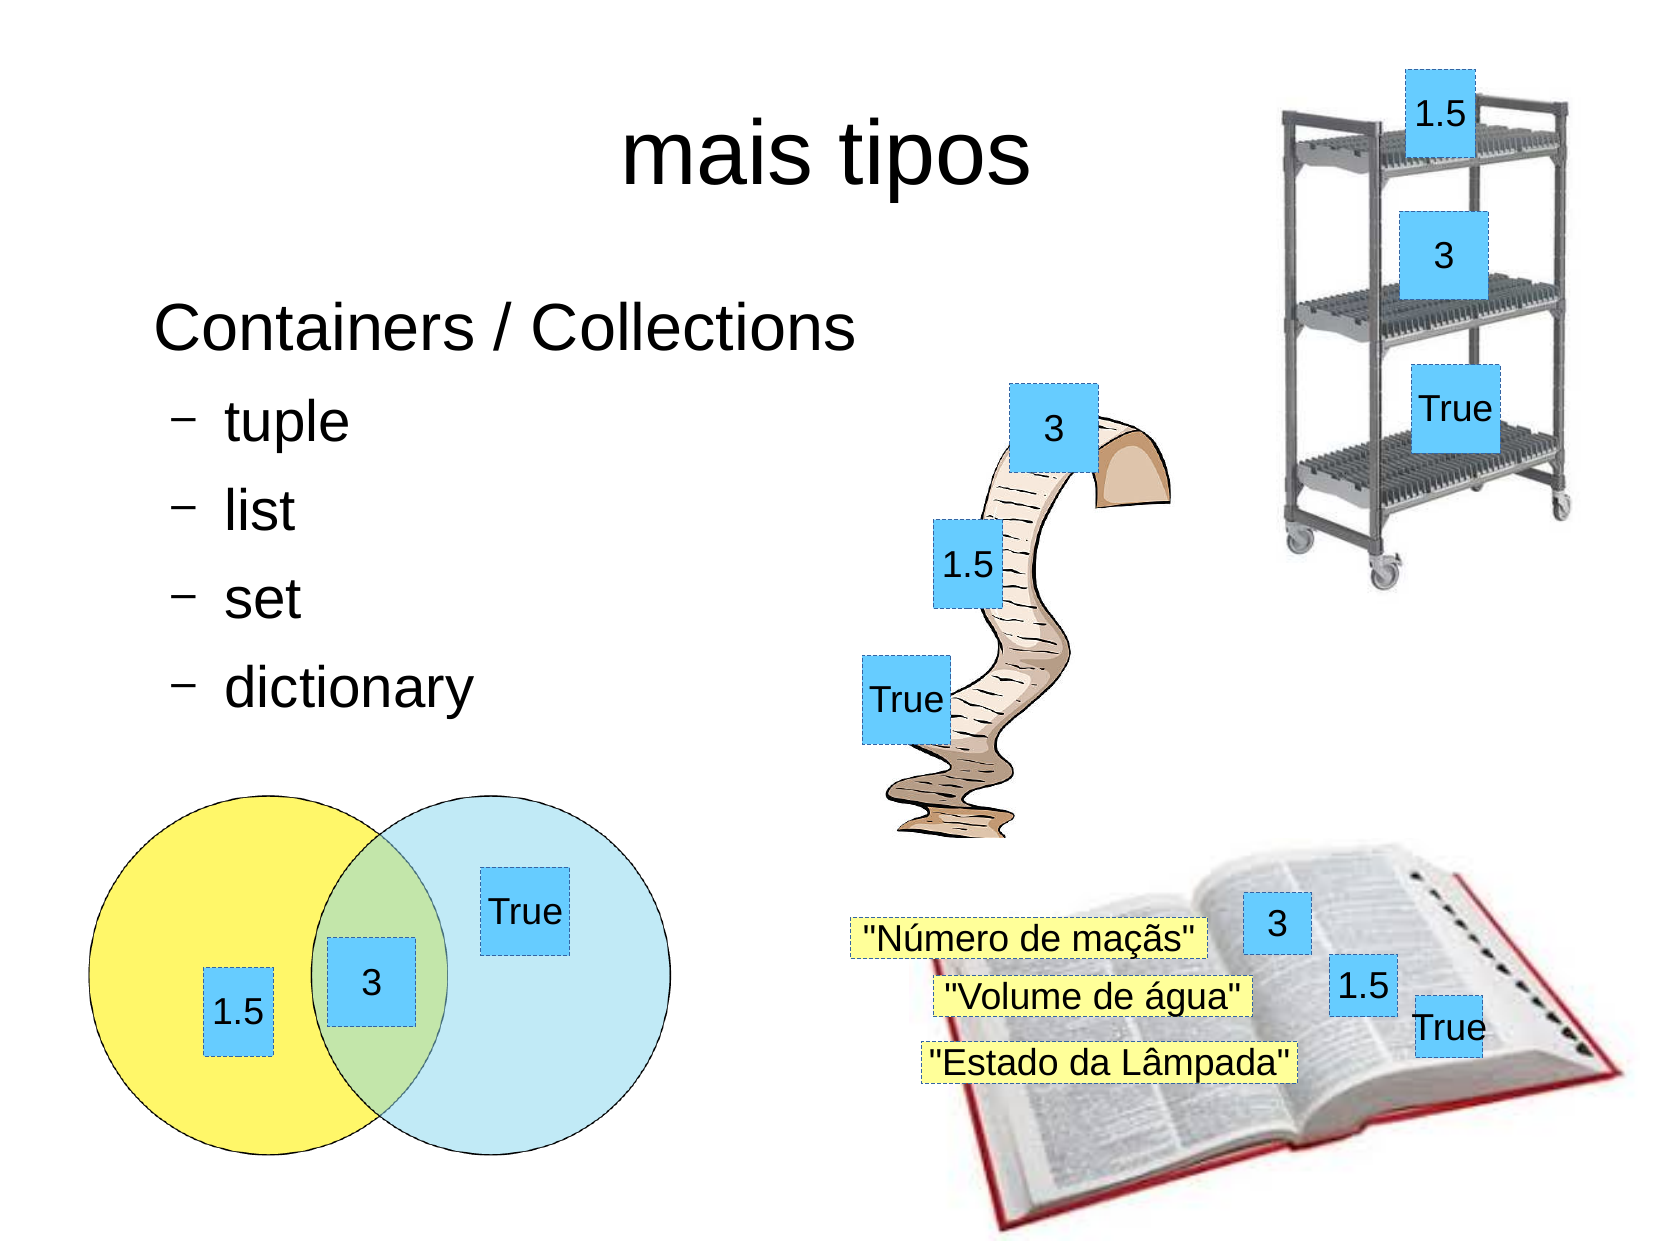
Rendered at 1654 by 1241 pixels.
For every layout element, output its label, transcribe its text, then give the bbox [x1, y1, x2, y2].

text_box "Número de maçãs" [850, 917, 1208, 959]
text_box 1.5 [203, 967, 274, 1057]
picture [874, 401, 1640, 1241]
text_box True [1415, 995, 1483, 1058]
text_box 3 [327, 937, 416, 1027]
text_box True [1471, 1031, 1483, 1038]
text_box 3 [1243, 892, 1312, 955]
text_box True [1411, 364, 1501, 454]
text_box 1.5 [1405, 69, 1476, 158]
text_box 3 [1009, 383, 1099, 473]
text_box True [480, 867, 570, 956]
text_box "Estado da Lâmpada" [921, 1041, 1298, 1084]
picture [70, 755, 687, 1198]
text_box 1.5 [933, 519, 1003, 609]
text_box 1.5 [1329, 954, 1398, 1017]
text_box "Volume de água" [933, 975, 1253, 1017]
text_box True [862, 655, 951, 745]
text_box 3 [1399, 211, 1489, 300]
picture [1246, 57, 1607, 626]
list Containers / Collections tuple list set dictionary [82, 290, 1571, 1010]
title mais tipos [82, 49, 1571, 257]
